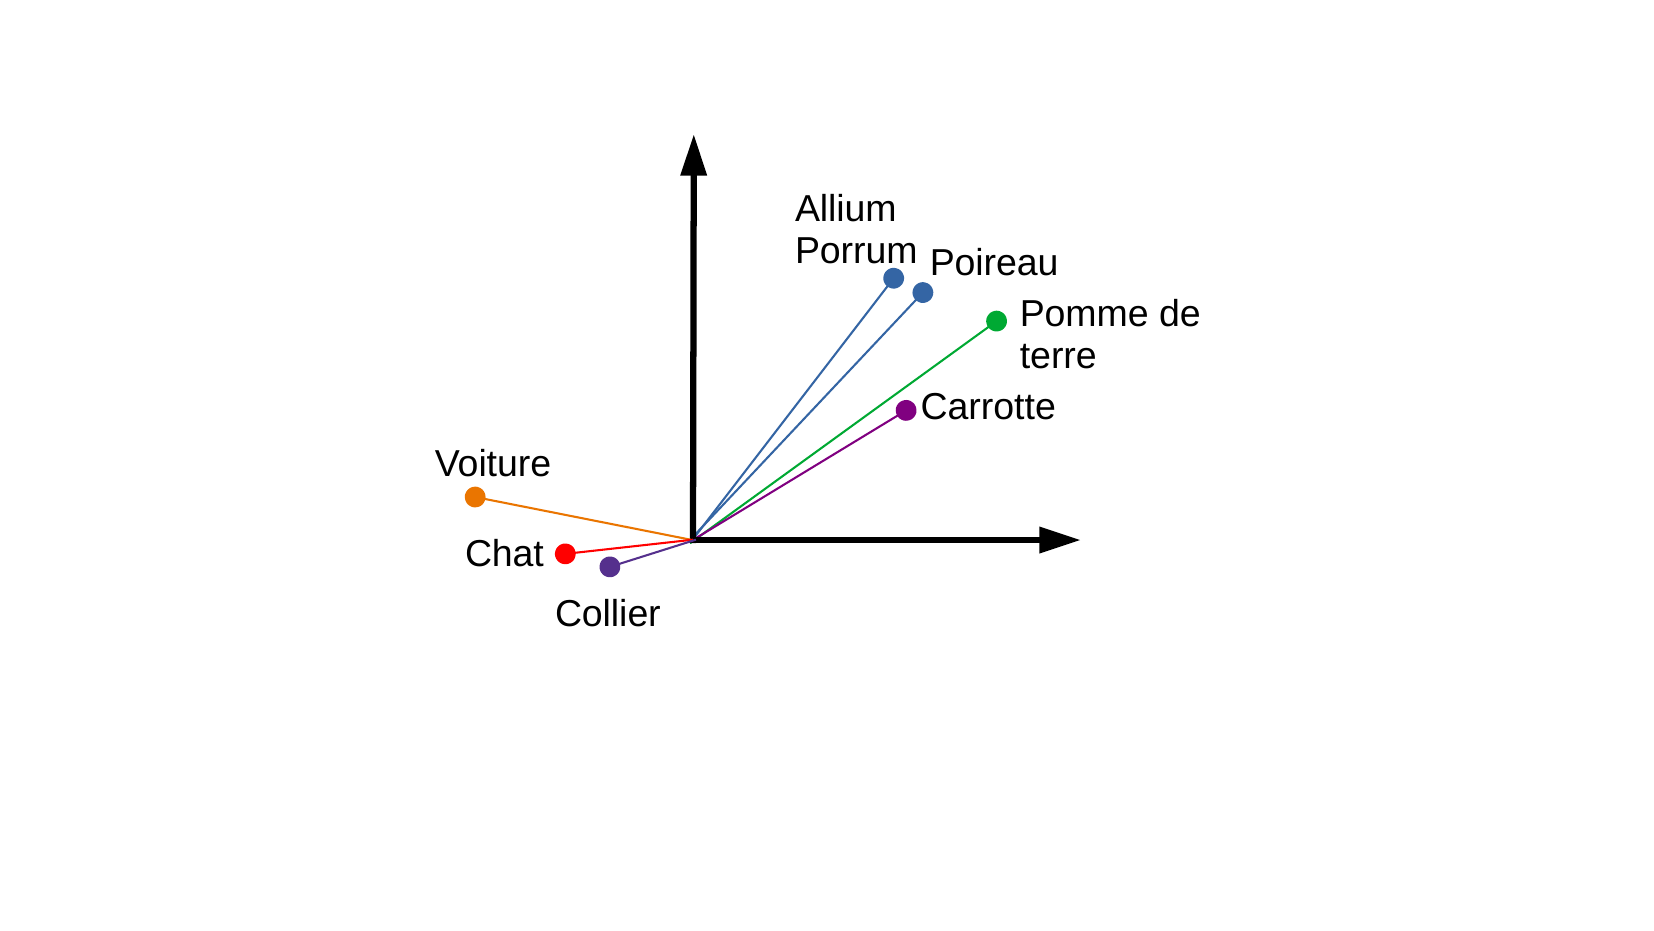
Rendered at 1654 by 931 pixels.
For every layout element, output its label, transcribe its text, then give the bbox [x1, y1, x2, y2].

text_box Carrotte [905, 378, 1071, 436]
text_box Poireau [915, 234, 1111, 333]
text_box Allium Porrum [780, 180, 946, 279]
text_box Voiture [420, 435, 795, 492]
text_box Pomme de terre [1005, 285, 1231, 426]
text_box Chat [450, 525, 661, 582]
text_box Collier [540, 585, 751, 642]
text_box Chat [627, 525, 661, 532]
